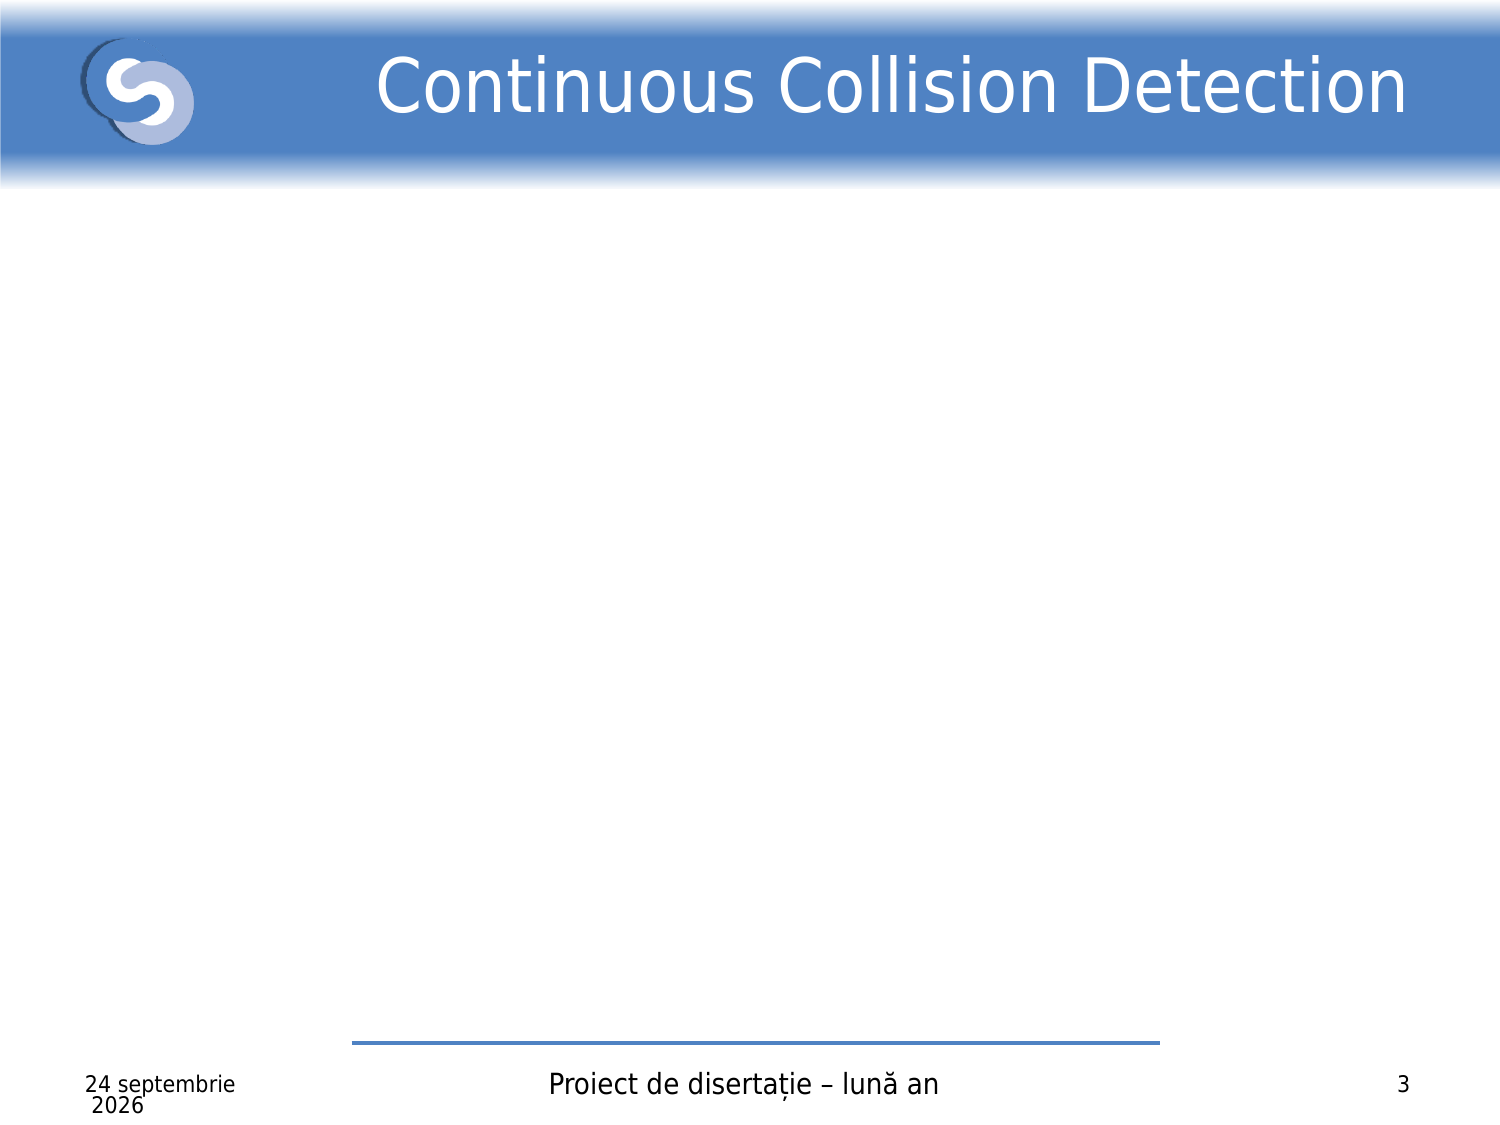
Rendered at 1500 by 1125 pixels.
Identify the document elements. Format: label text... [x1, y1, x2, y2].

title Continuous Collision Detection [199, 11, 1425, 155]
picture [0, 0, 1500, 189]
